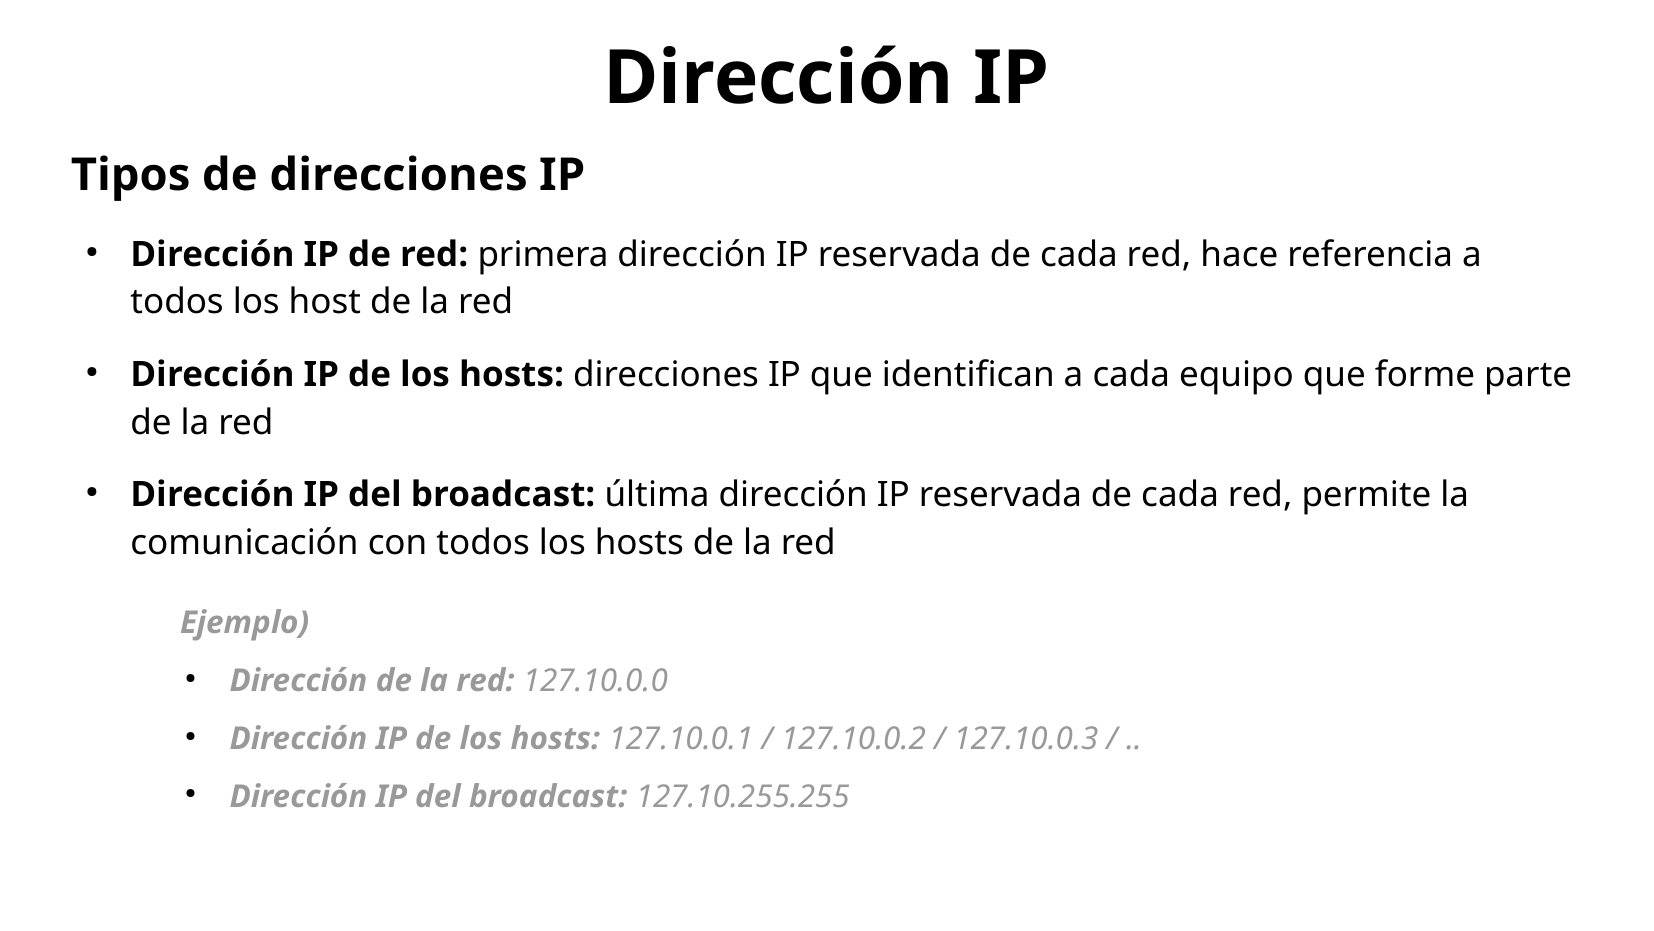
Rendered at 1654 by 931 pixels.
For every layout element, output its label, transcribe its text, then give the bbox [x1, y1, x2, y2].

title Dirección IP [82, 19, 1571, 130]
list Tipos de direcciones IP Dirección IP de red: primera dirección IP reservada de cada red, hace referencia a todos los host de la red Dirección IP de los hosts: direcciones IP que identifican a cada equipo que forme parte de la red Dirección IP del broadcast: última dirección IP reservada de cada red, permite la comunicación con todos los hosts de la red Ejemplo) Dirección de la red: 127.10.0.0 Dirección IP de los hosts: 127.10.0.1 / 127.10.0.2 / 127.10.0.3 / .. Dirección IP del broadcast: 127.10.255.255 [70, 141, 1583, 821]
